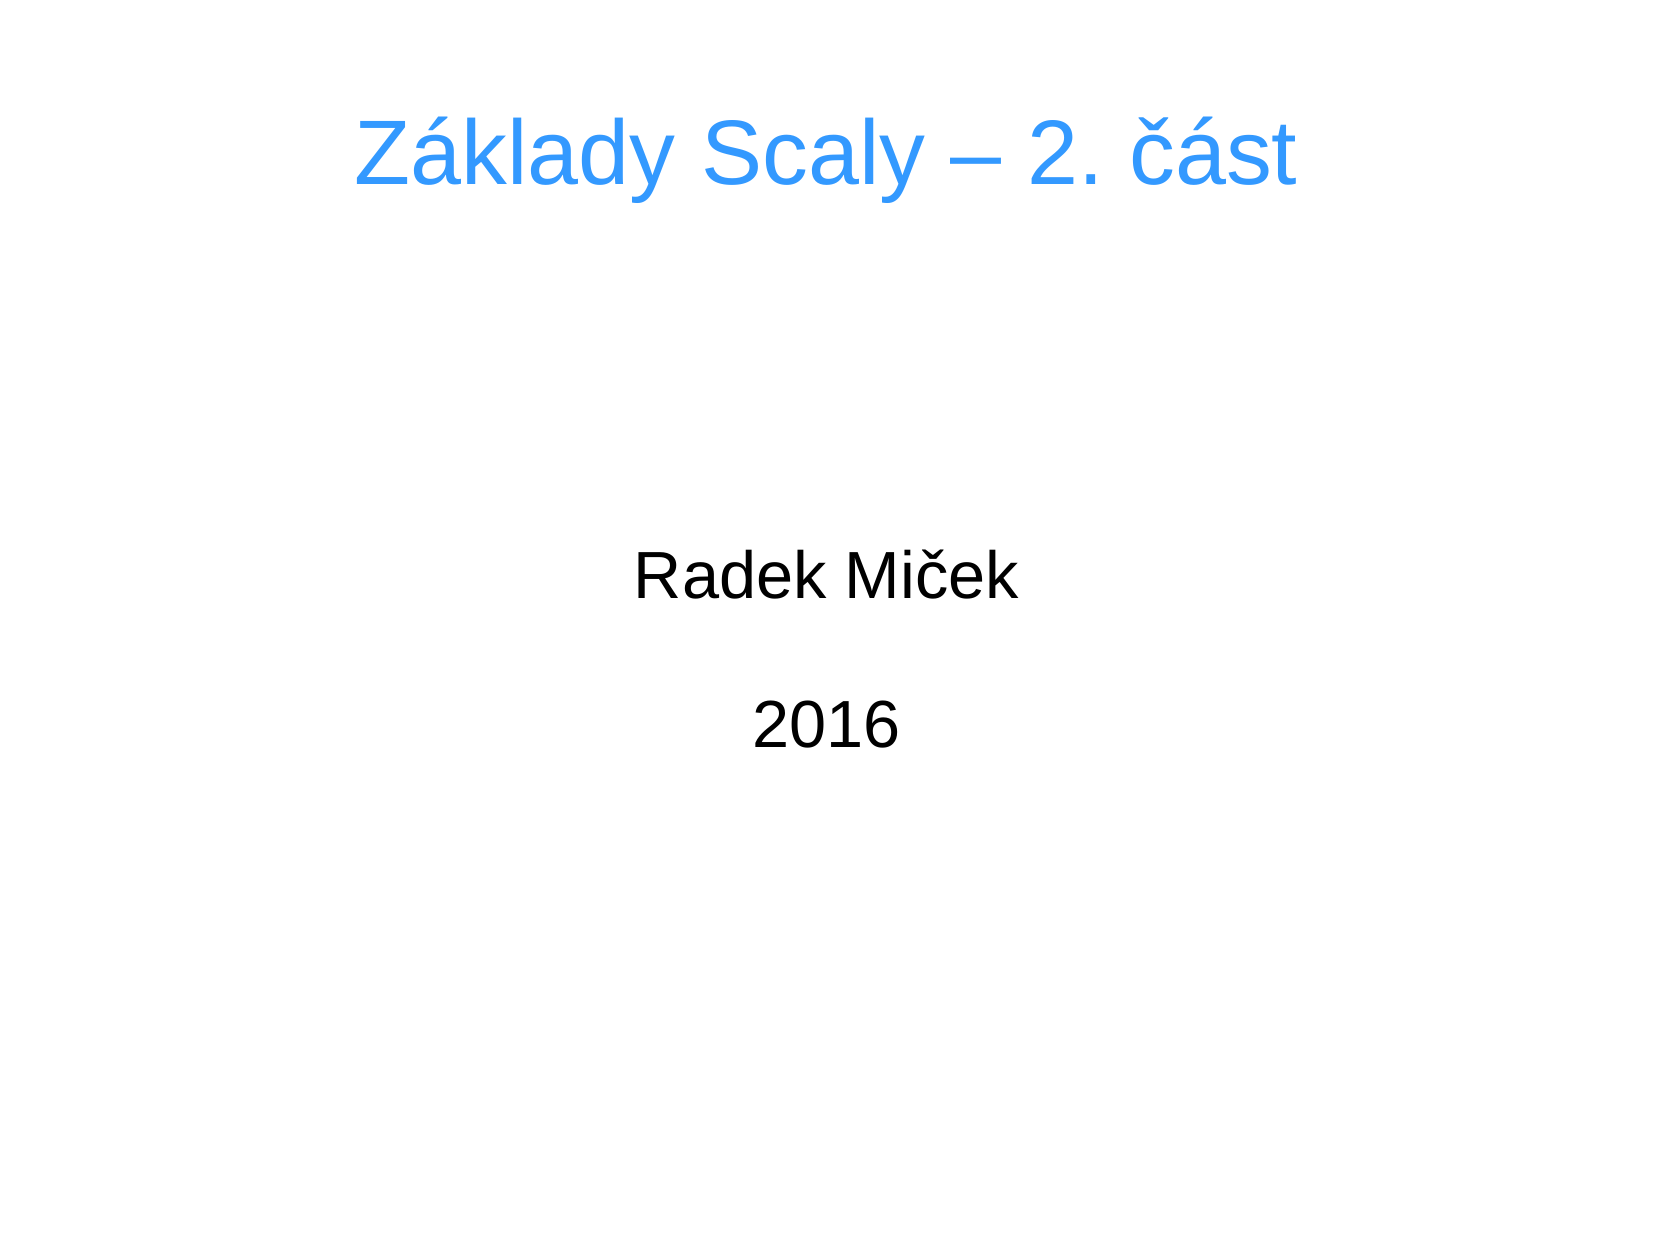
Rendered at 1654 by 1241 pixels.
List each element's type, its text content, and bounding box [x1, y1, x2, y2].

title Základy Scaly – 2. část [82, 49, 1571, 257]
subtitle Radek Miček 2016 [82, 290, 1571, 1010]
